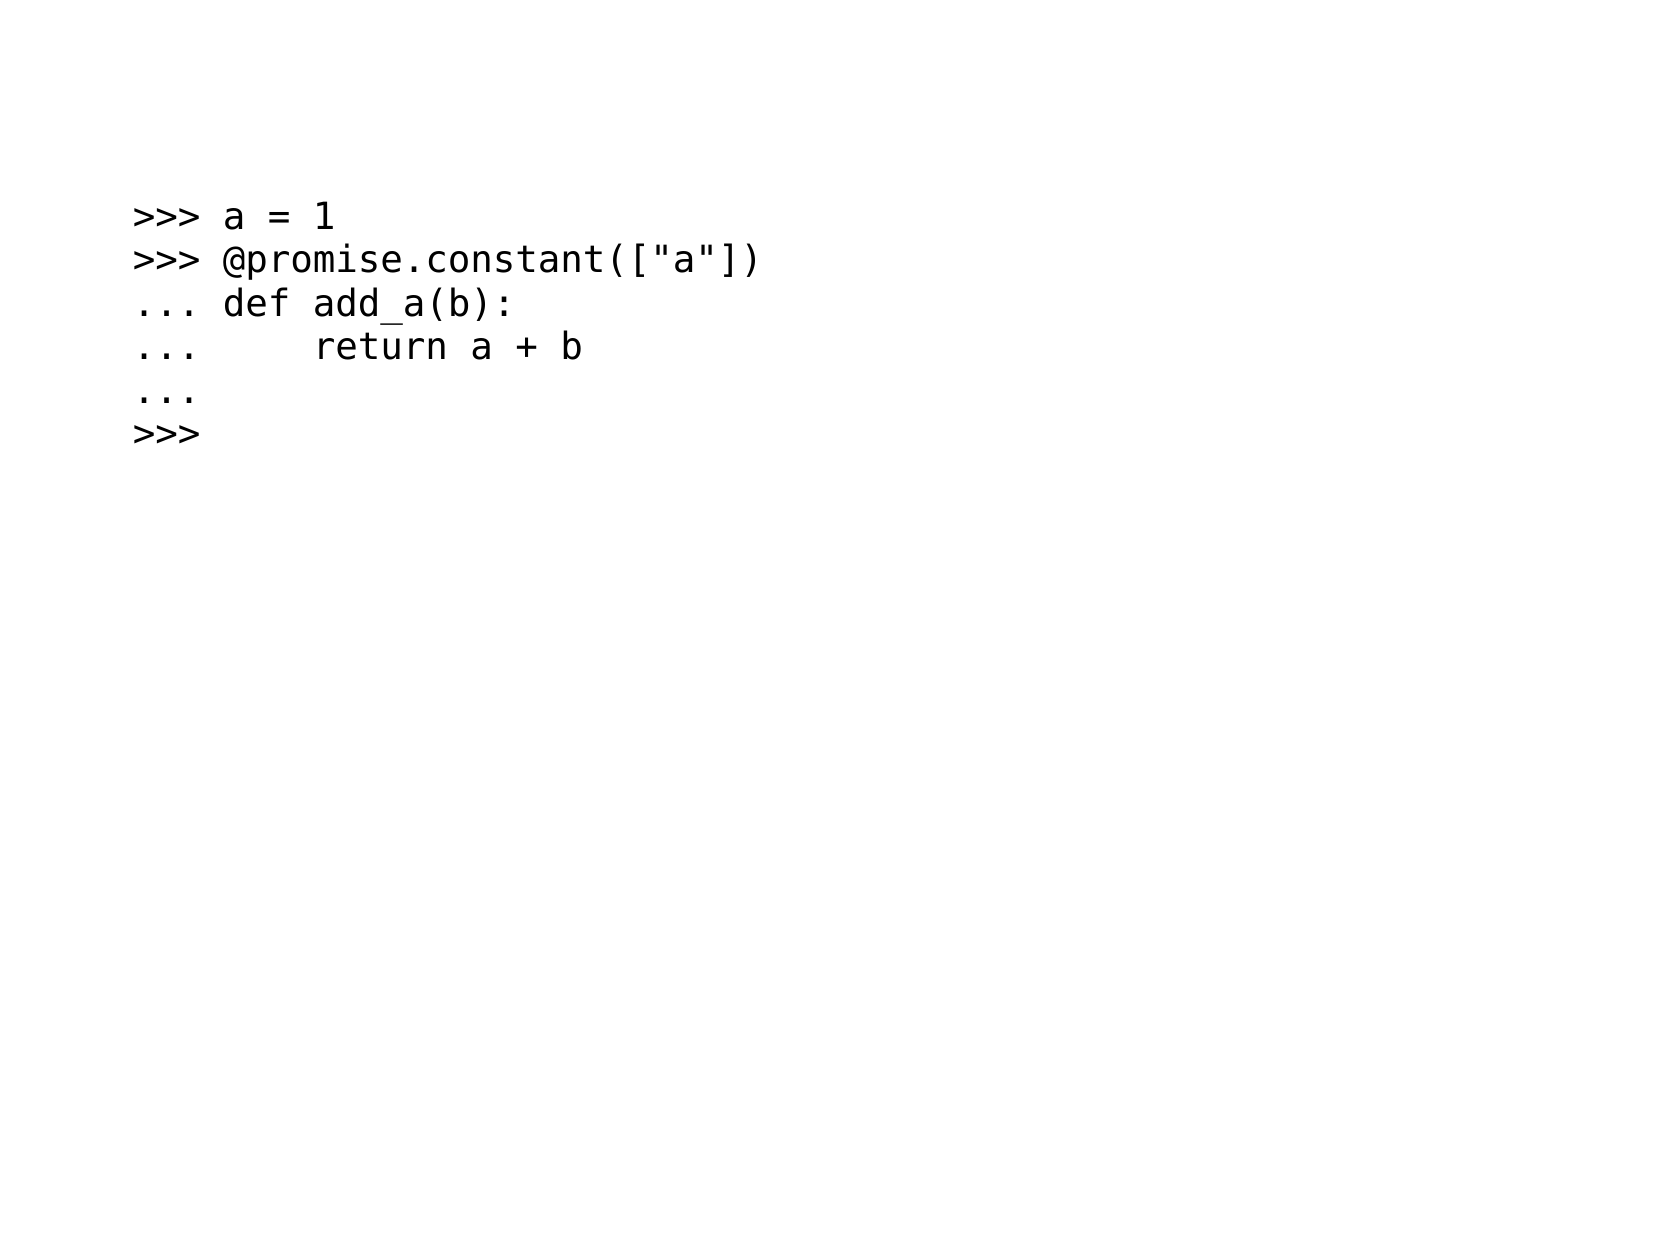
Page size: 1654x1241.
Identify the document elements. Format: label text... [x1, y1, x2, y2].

text_box >>> a = 1 >>> @promise.constant(["a"]) ... def add_a(b): ... return a + b ... >>> [118, 187, 1625, 725]
